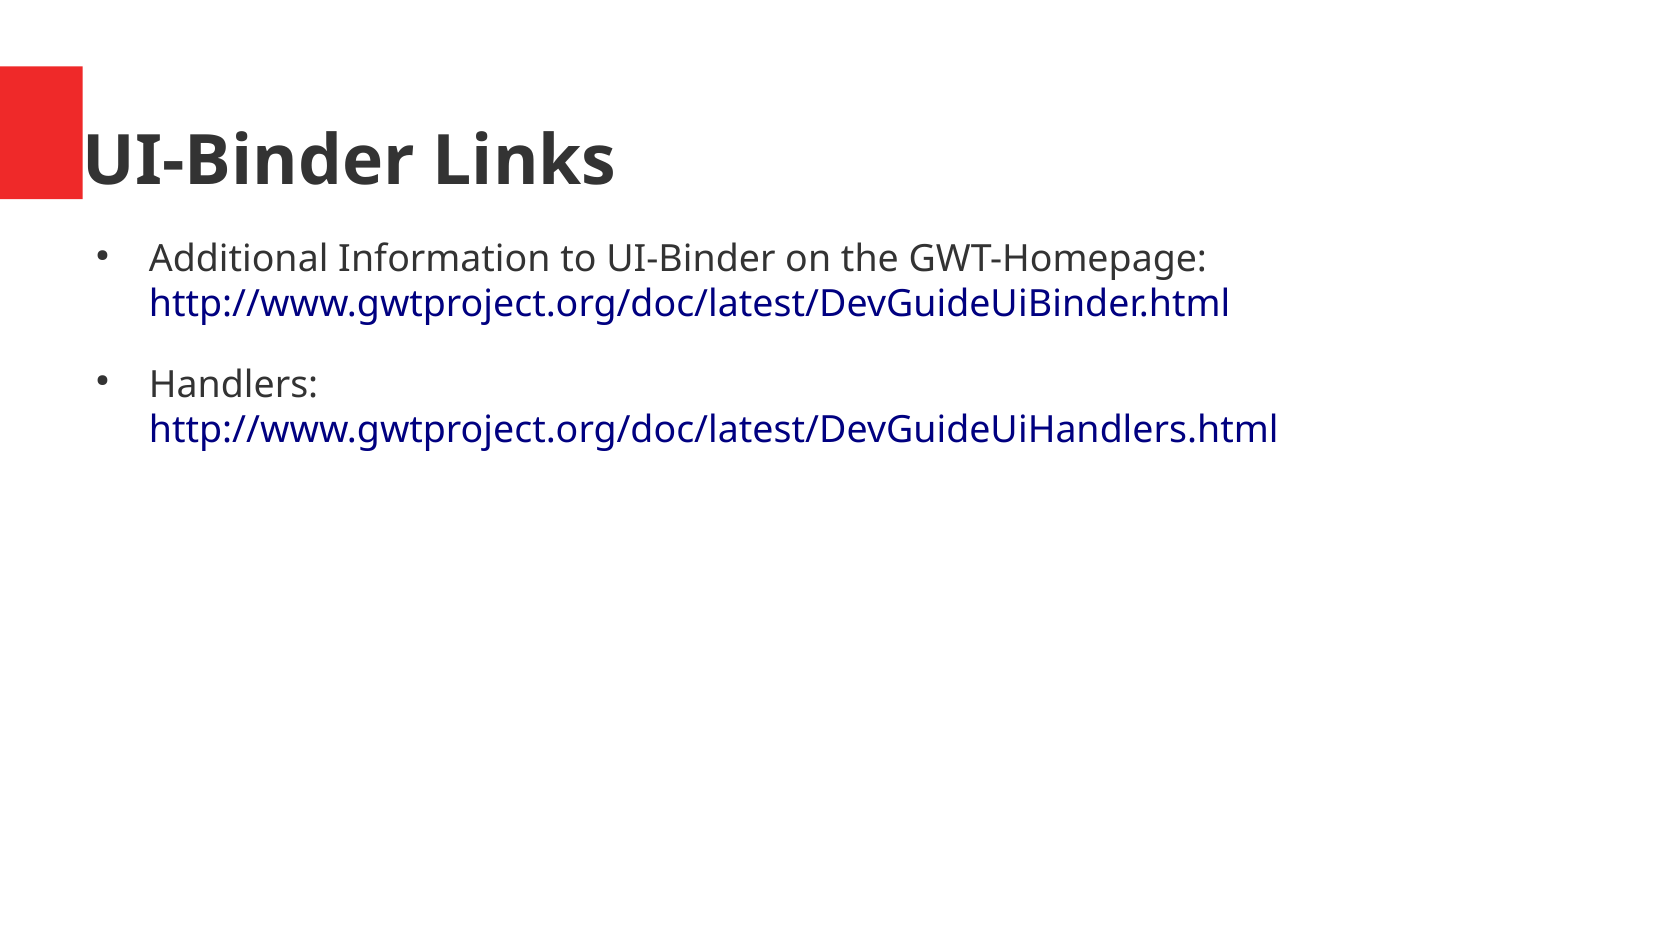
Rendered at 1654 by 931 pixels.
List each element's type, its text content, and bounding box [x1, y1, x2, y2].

list Additional Information to UI-Binder on the GWT-Homepage: http://www.gwtproject.org/doc/latest/DevGuideUiBinder.html Handlers: http://www.gwtproject.org/doc/latest/DevGuideUiHandlers.html [78, 234, 1498, 768]
title UI-Binder Links [82, 33, 1571, 196]
